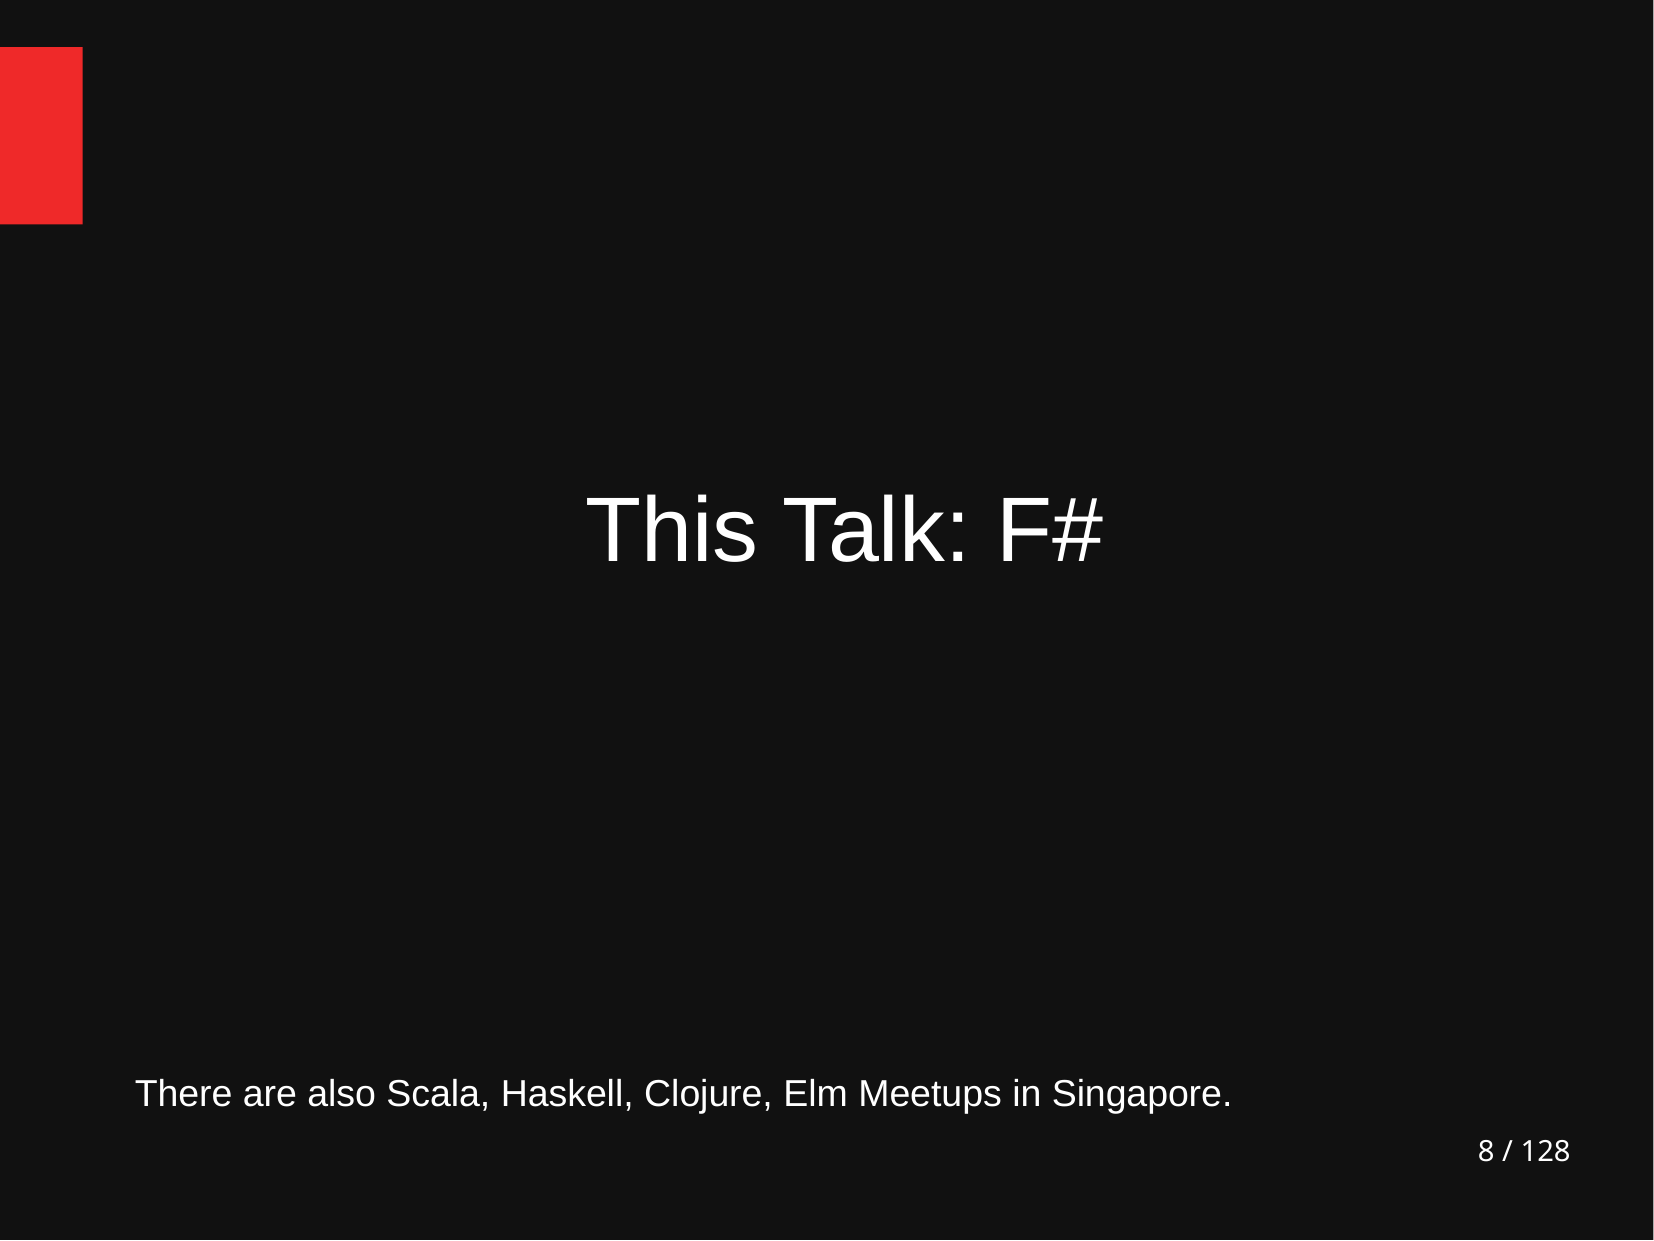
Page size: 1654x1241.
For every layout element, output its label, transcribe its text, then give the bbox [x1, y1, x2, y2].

subtitle This Talk: F# [118, 49, 1571, 1010]
text_box There are also Scala, Haskell, Clojure, Elm Meetups in Singapore. [120, 1065, 1248, 1122]
